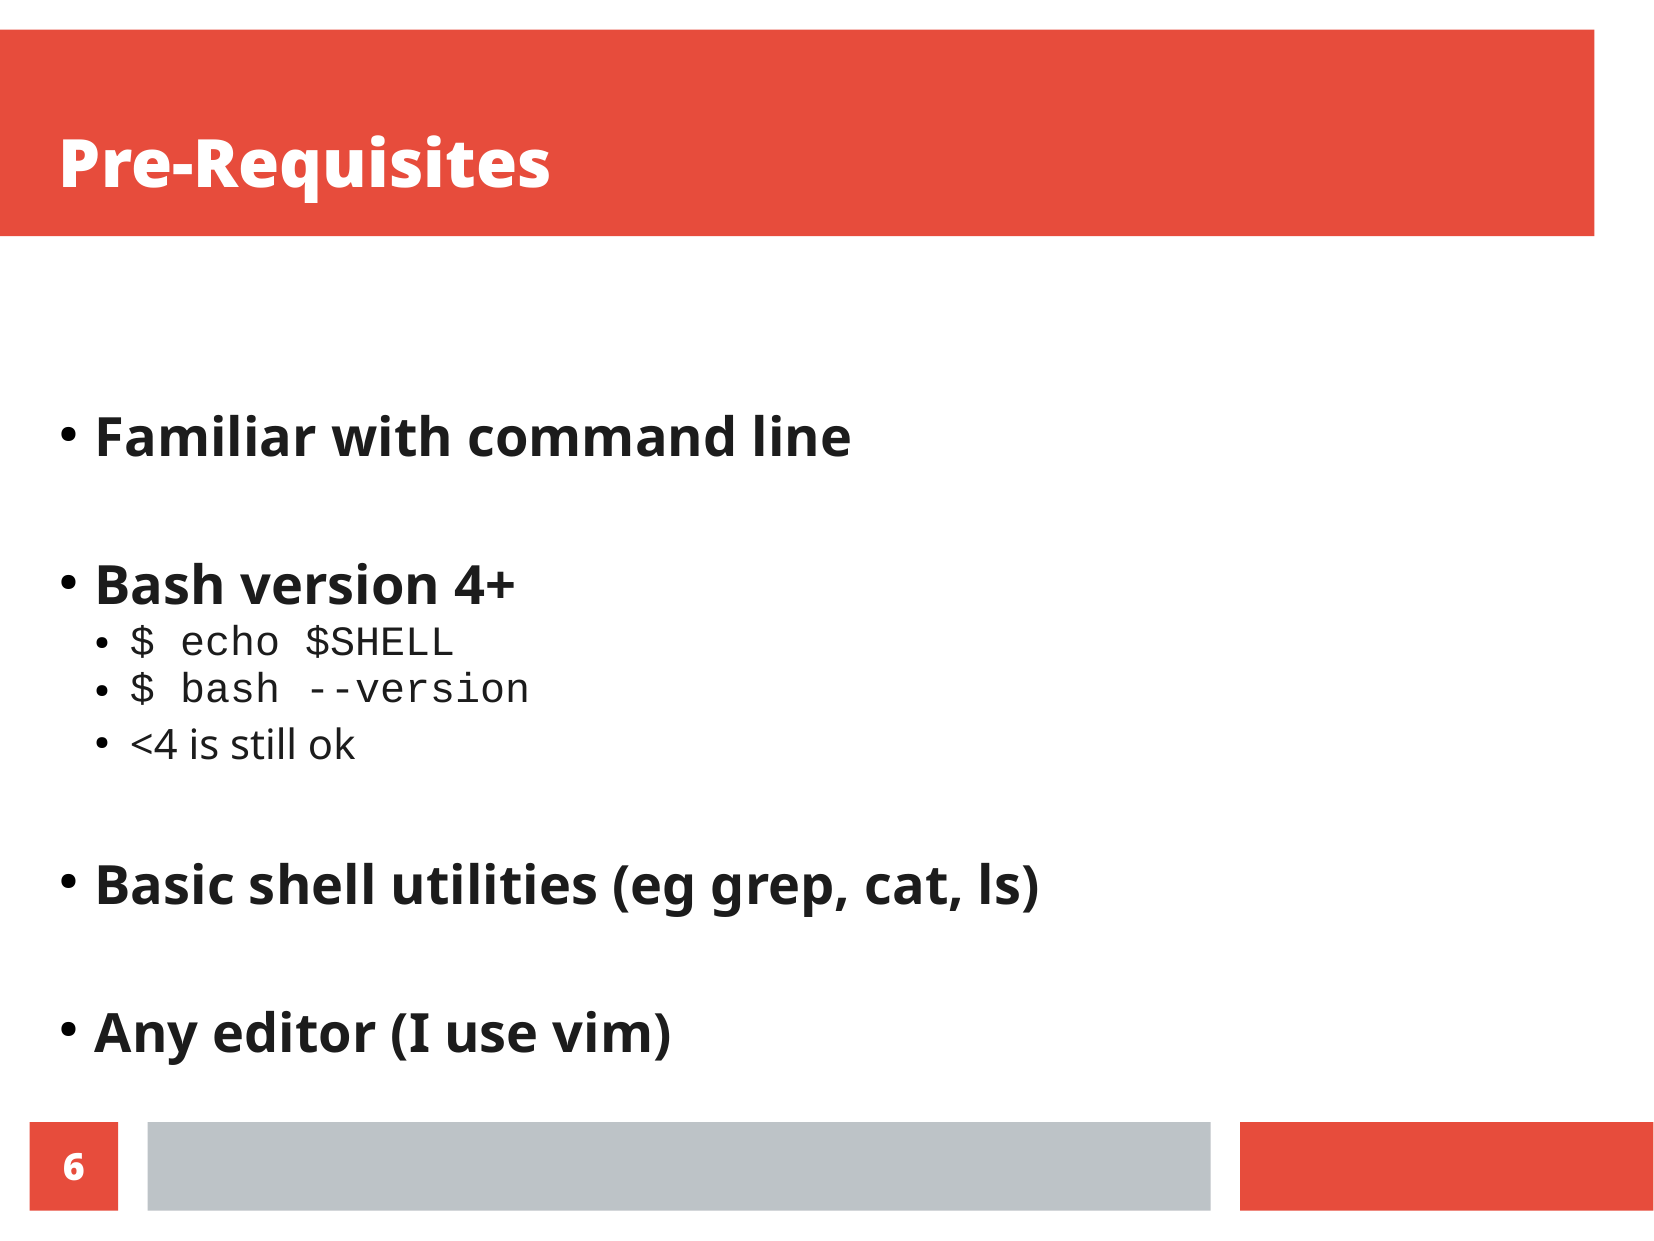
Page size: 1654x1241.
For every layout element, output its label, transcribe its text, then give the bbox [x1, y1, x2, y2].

title Pre-Requisites [59, 59, 1595, 207]
subtitle Familiar with command line Bash version 4+ $ echo $SHELL $ bash --version <4 is still ok Basic shell utilities (eg grep, cat, ls) Any editor (I use vim) [59, 324, 1565, 1093]
